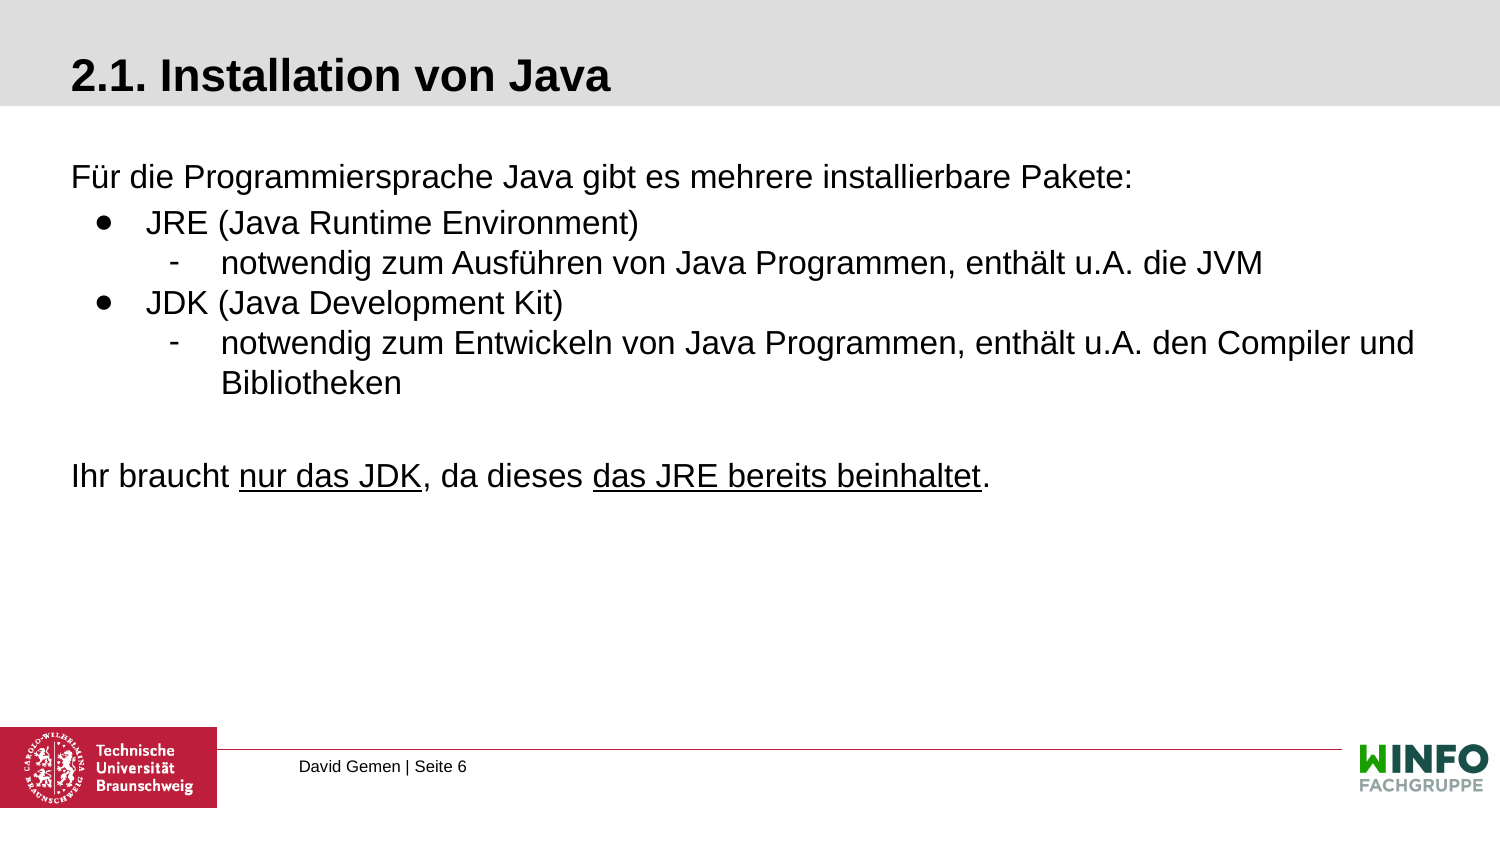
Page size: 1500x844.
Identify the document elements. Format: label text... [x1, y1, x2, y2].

picture [0, 727, 217, 808]
picture [1342, 727, 1500, 808]
list Für die Programmiersprache Java gibt es mehrere installierbare Pakete: JRE (Java Runtime Environment) notwendig zum Ausführen von Java Programmen, enthält u.A. die JVM JDK (Java Development Kit) notwendig zum Entwickeln von Java Programmen, enthält u.A. den Compiler und Bibliotheken Ihr braucht nur das JDK, da dieses das JRE bereits beinhaltet. [70, 155, 1445, 709]
title 2.1. Installation von Java [70, 13, 1445, 101]
